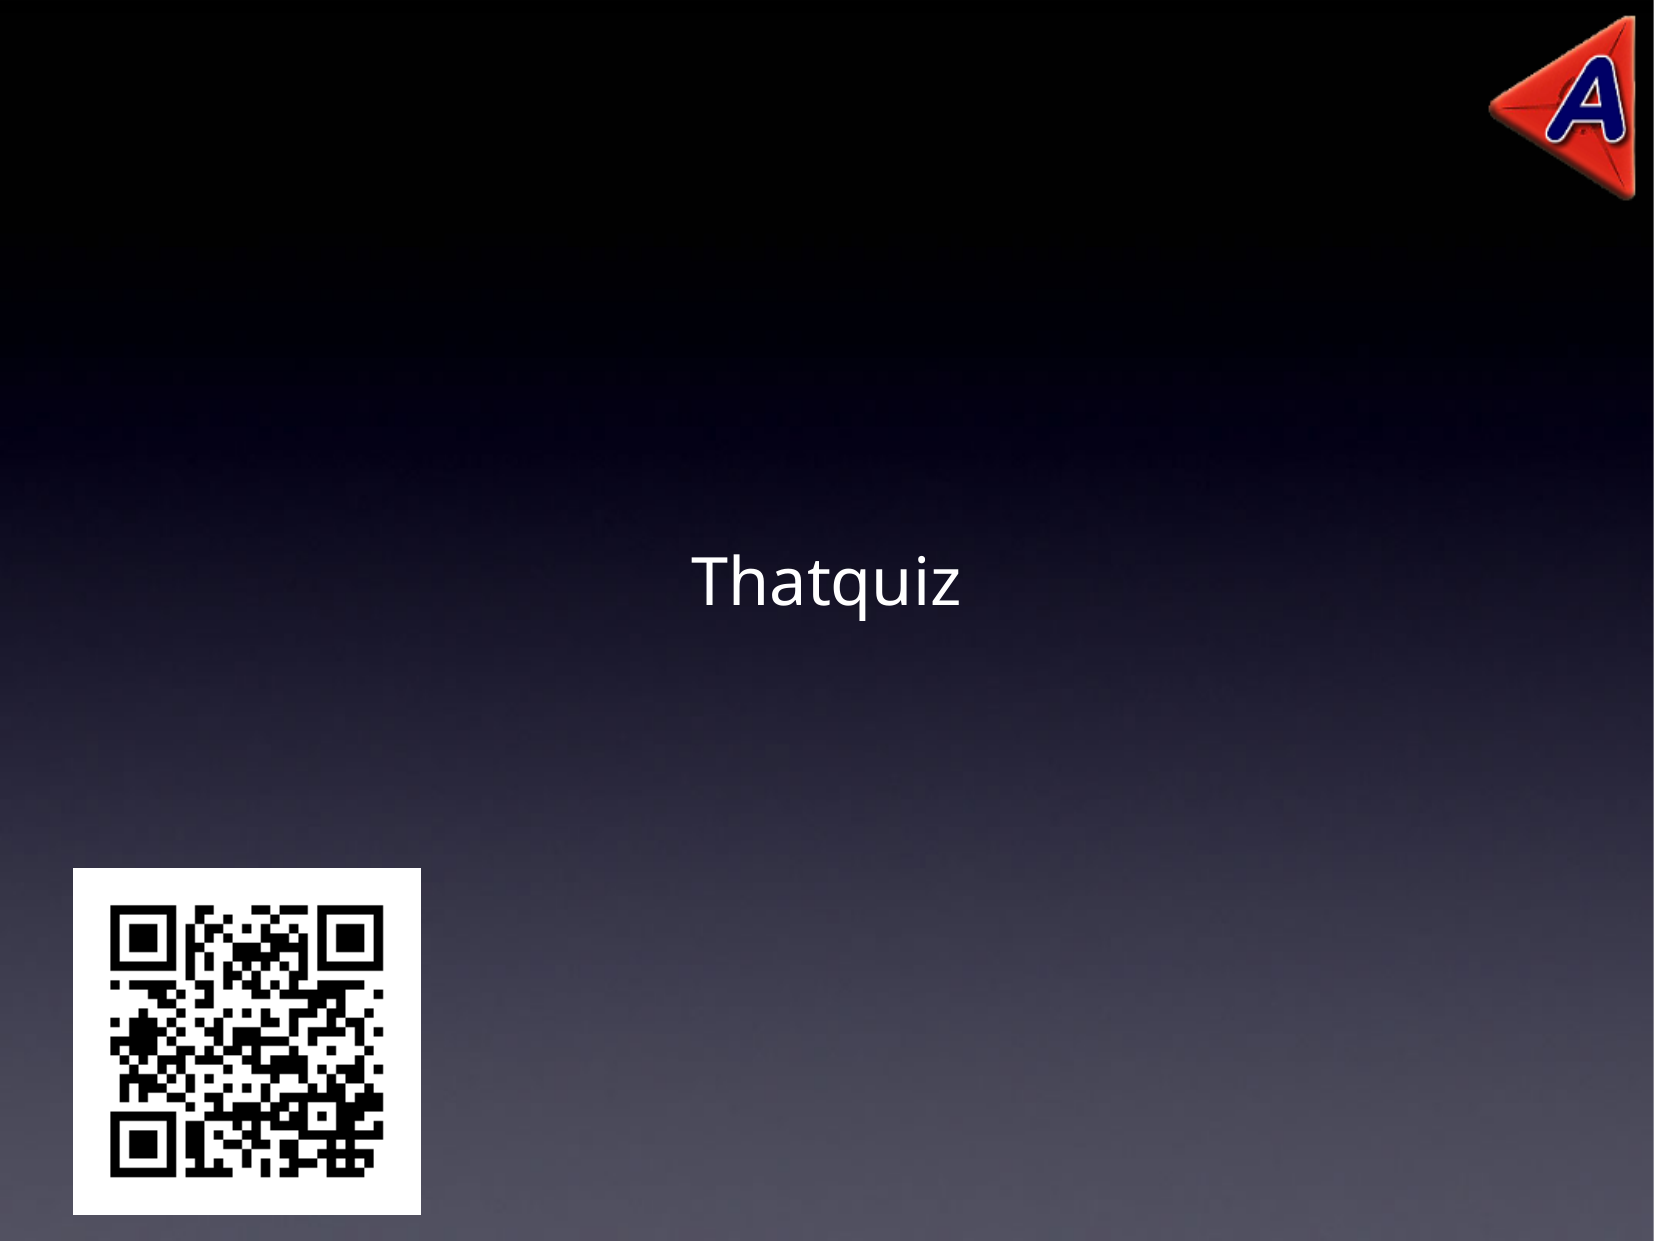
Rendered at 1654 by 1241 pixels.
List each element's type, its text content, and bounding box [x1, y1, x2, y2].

picture [0, 0, 1654, 1241]
subtitle Thatquiz [82, 56, 1571, 1102]
